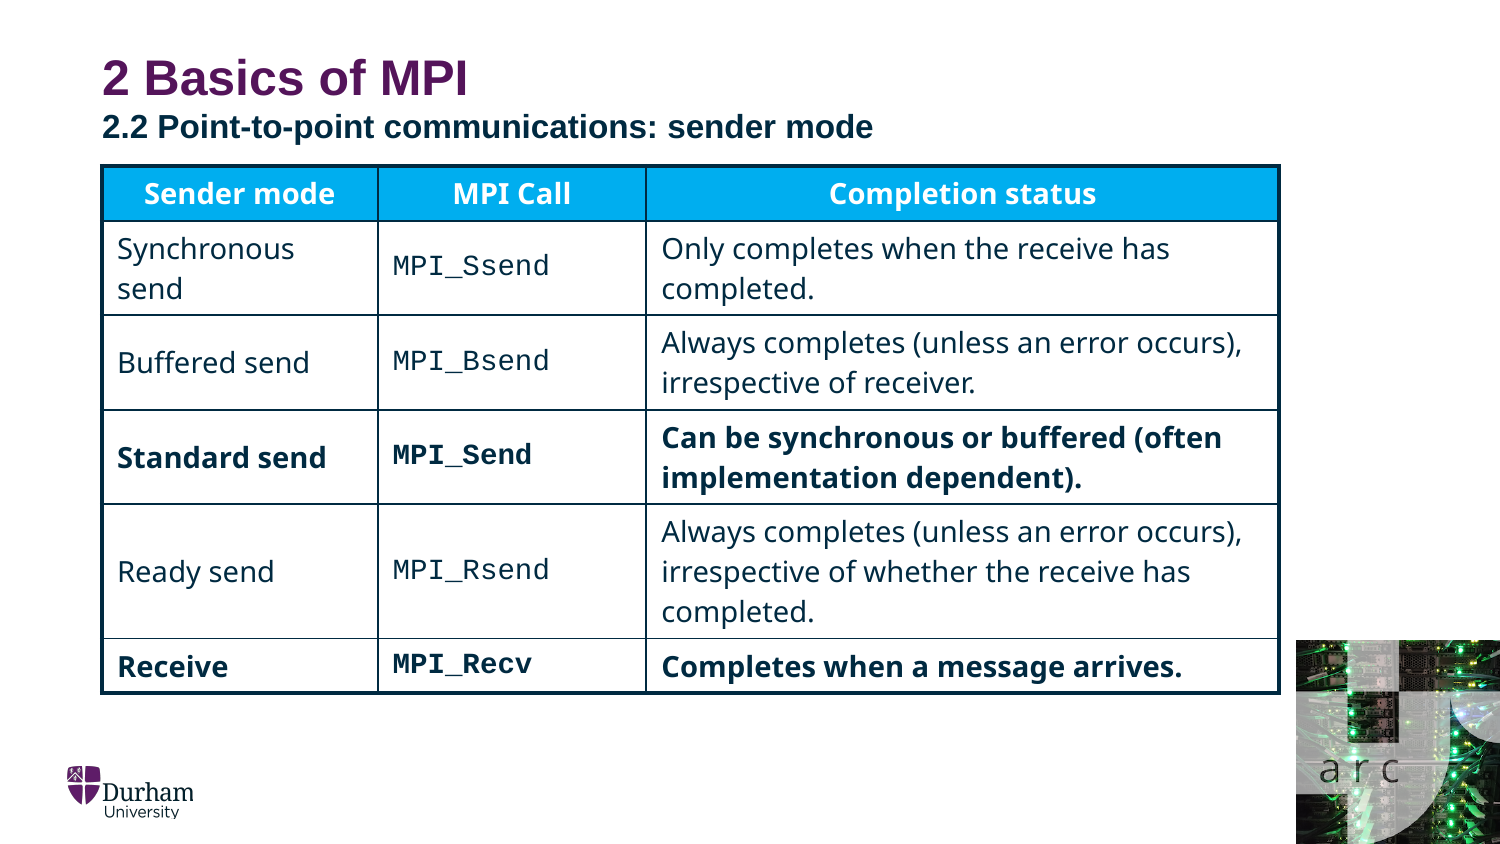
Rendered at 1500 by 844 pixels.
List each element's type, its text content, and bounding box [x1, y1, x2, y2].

table_cell MPI_Bsend [379, 316, 645, 409]
table_cell Only completes when the receive has completed. [647, 222, 1277, 314]
table_cell Synchronous send [104, 222, 377, 314]
table_header Sender mode [104, 168, 377, 220]
table_cell MPI_Send [379, 411, 645, 503]
table_cell Receive [104, 639, 377, 691]
table_cell MPI_Recv [379, 639, 645, 691]
table_header MPI Call [379, 168, 645, 220]
table_cell Always completes (unless an error occurs), irrespective of receiver. [647, 316, 1277, 409]
table_cell Always completes (unless an error occurs), irrespective of whether the receive has completed. [647, 505, 1277, 638]
picture [1296, 640, 1500, 844]
table_cell MPI_Rsend [379, 505, 645, 638]
table_cell Standard send [104, 411, 377, 503]
title 2 Basics of MPI 2.2 Point-to-point communications: sender mode [101, 45, 1399, 187]
table_header Completion status [647, 168, 1277, 220]
table_cell MPI_Ssend [379, 222, 645, 314]
table_cell Ready send [104, 505, 377, 638]
picture [67, 766, 193, 819]
table_cell Can be synchronous or buffered (often implementation dependent). [647, 411, 1277, 503]
table_cell Buffered send [104, 316, 377, 409]
table_cell Completes when a message arrives. [647, 639, 1277, 691]
